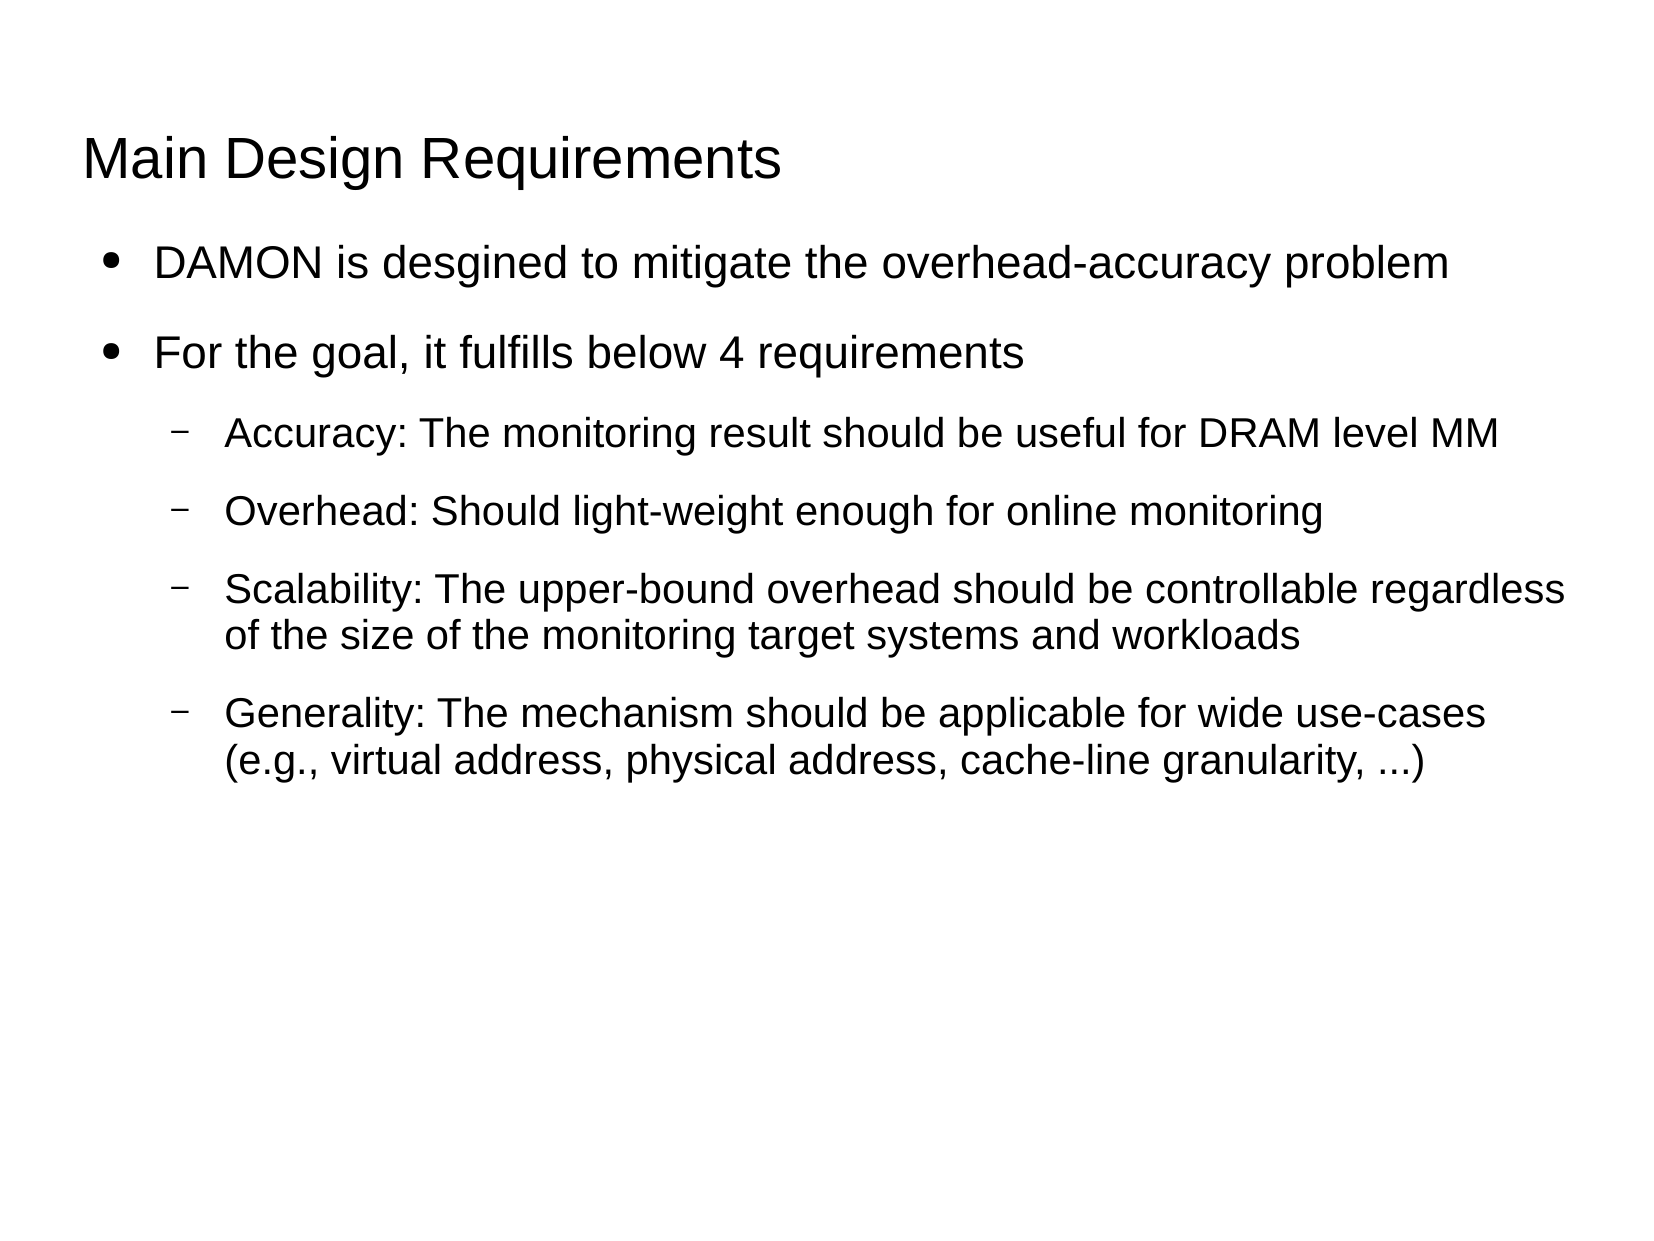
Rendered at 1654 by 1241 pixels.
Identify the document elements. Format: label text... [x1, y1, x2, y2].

title Main Design Requirements [82, 108, 1571, 210]
list DAMON is desgined to mitigate the overhead-accuracy problem For the goal, it fulfills below 4 requirements Accuracy: The monitoring result should be useful for DRAM level MM Overhead: Should light-weight enough for online monitoring Scalability: The upper-bound overhead should be controllable regardless of the size of the monitoring target systems and workloads Generality: The mechanism should be applicable for wide use-cases (e.g., virtual address, physical address, cache-line granularity, ...) [82, 236, 1571, 1111]
